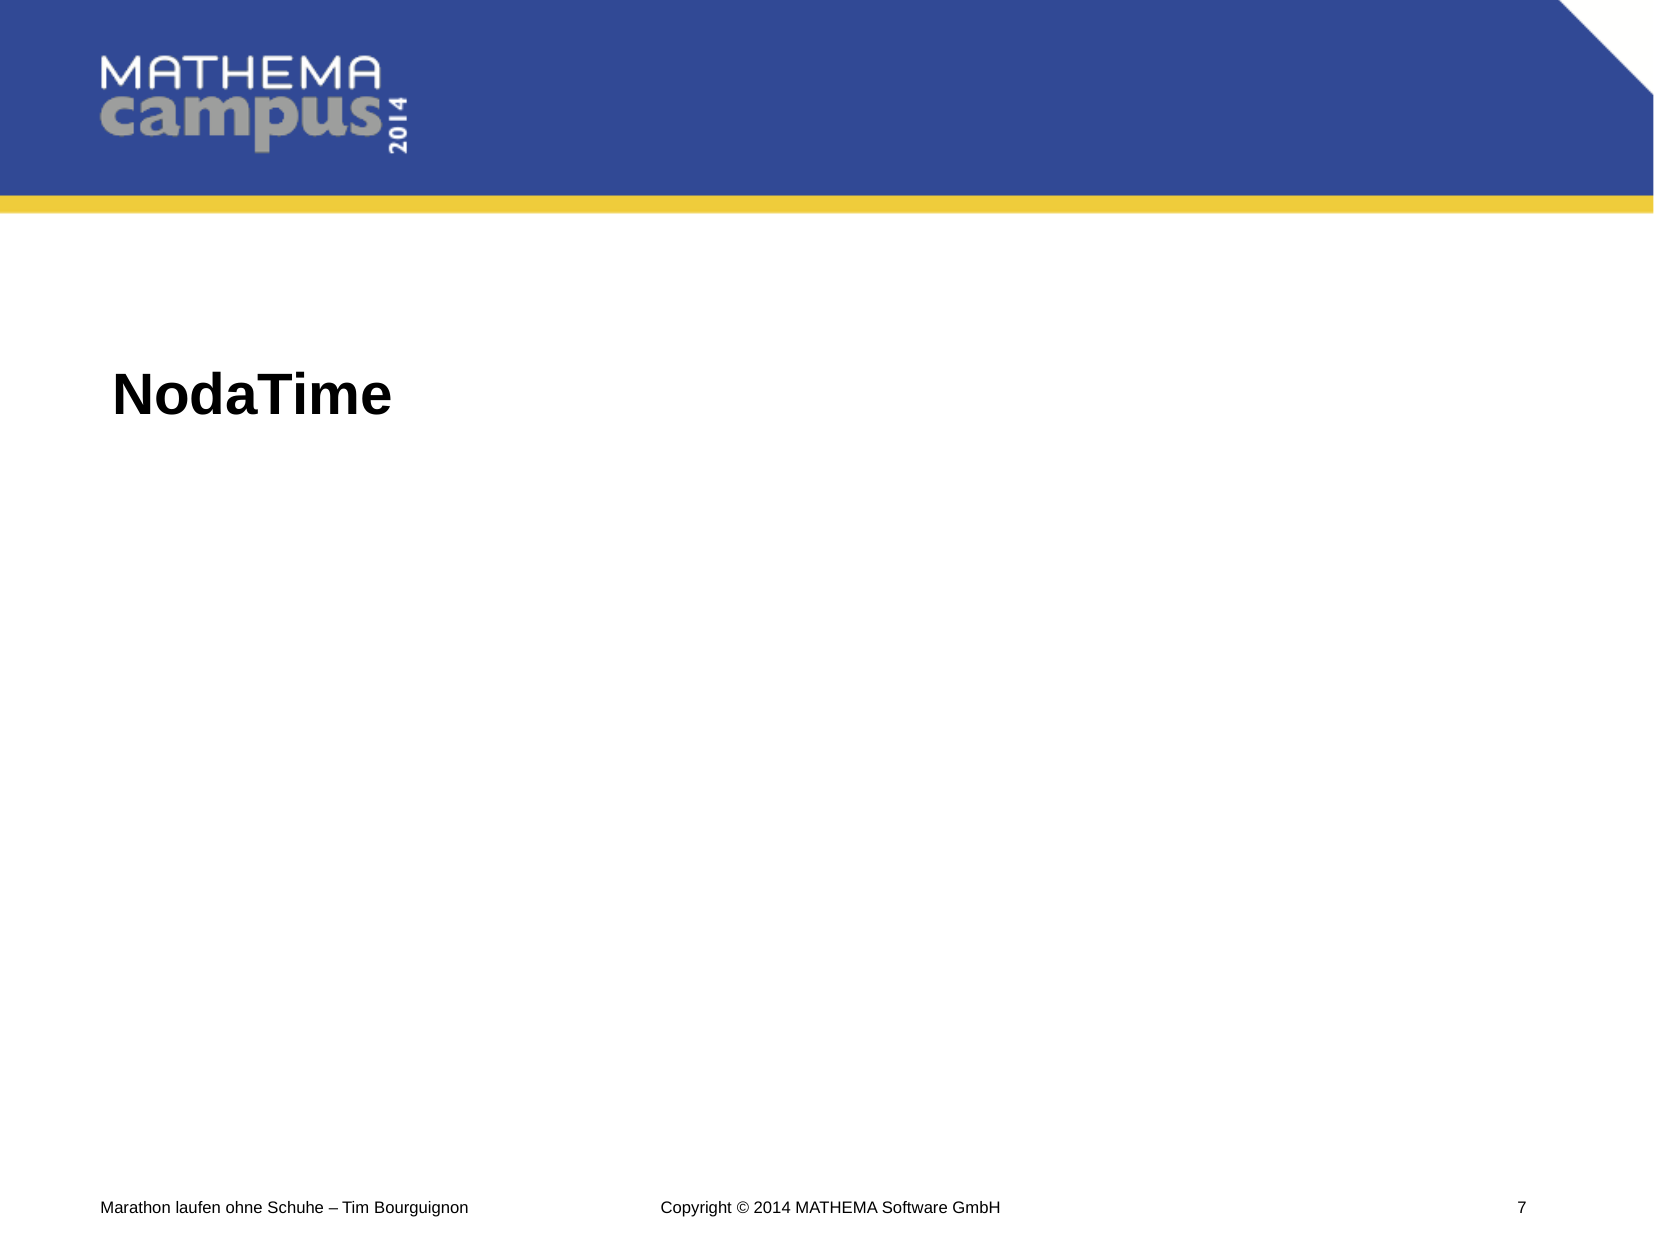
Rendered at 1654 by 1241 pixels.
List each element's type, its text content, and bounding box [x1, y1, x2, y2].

picture [0, 0, 1654, 217]
subtitle NodaTime [112, 361, 1530, 1102]
